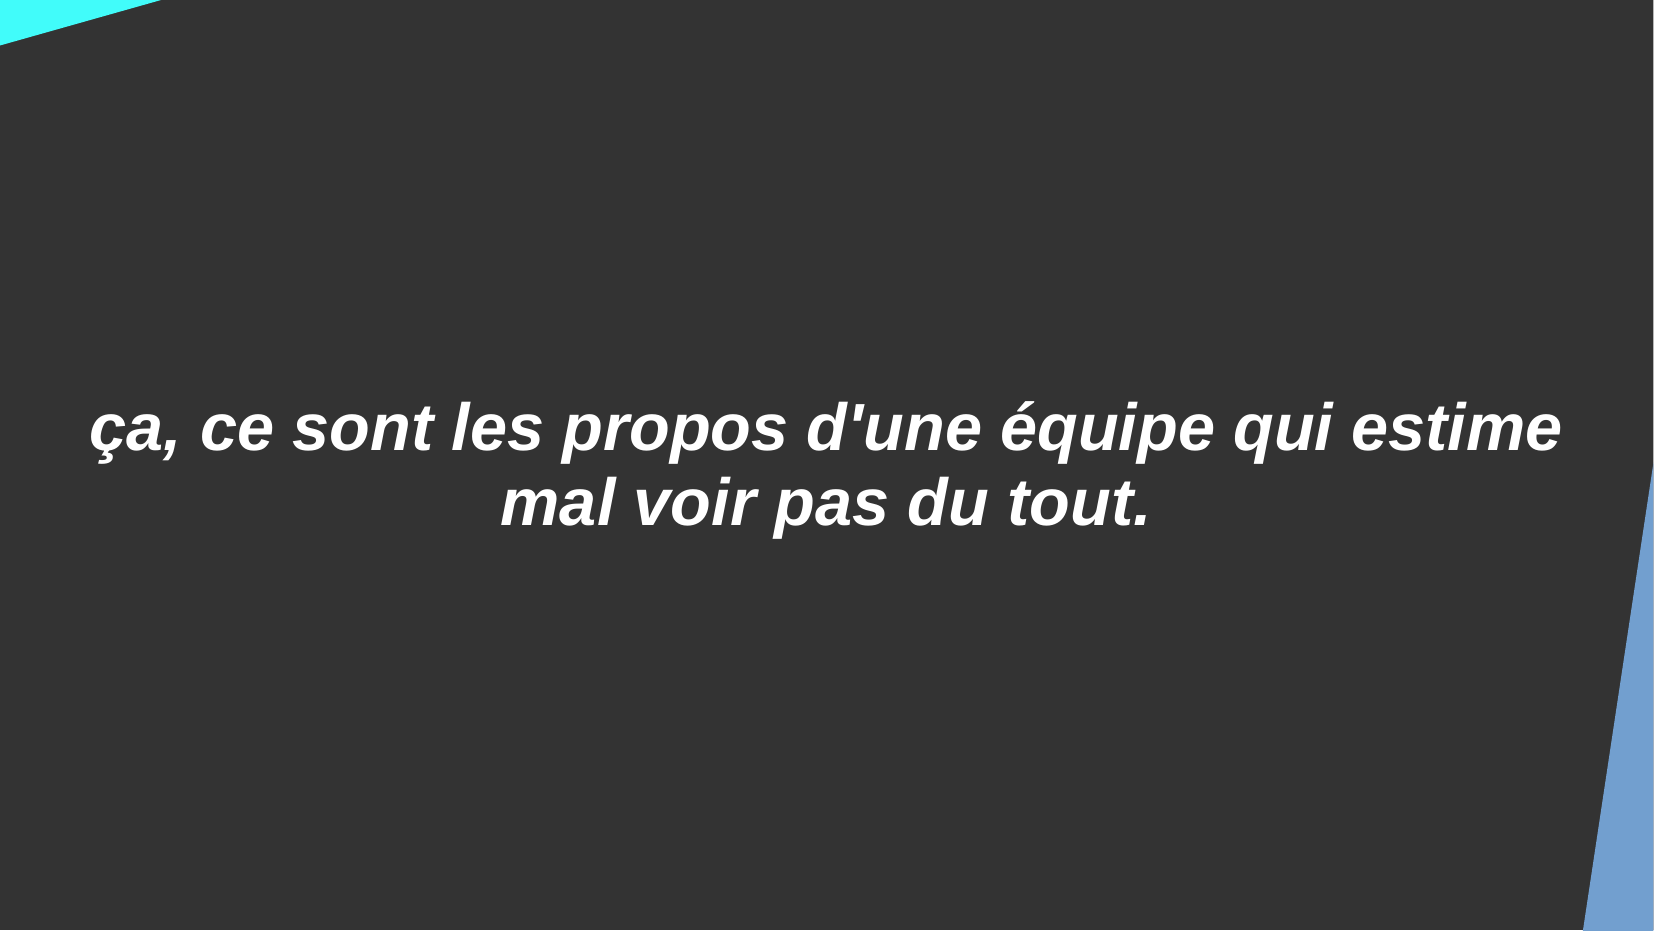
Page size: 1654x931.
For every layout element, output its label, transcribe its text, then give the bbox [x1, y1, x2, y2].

text_box [1582, 459, 1654, 931]
title ça, ce sont les propos d'une équipe qui estime mal voir pas du tout. [31, 367, 1622, 563]
text_box [0, 0, 162, 46]
